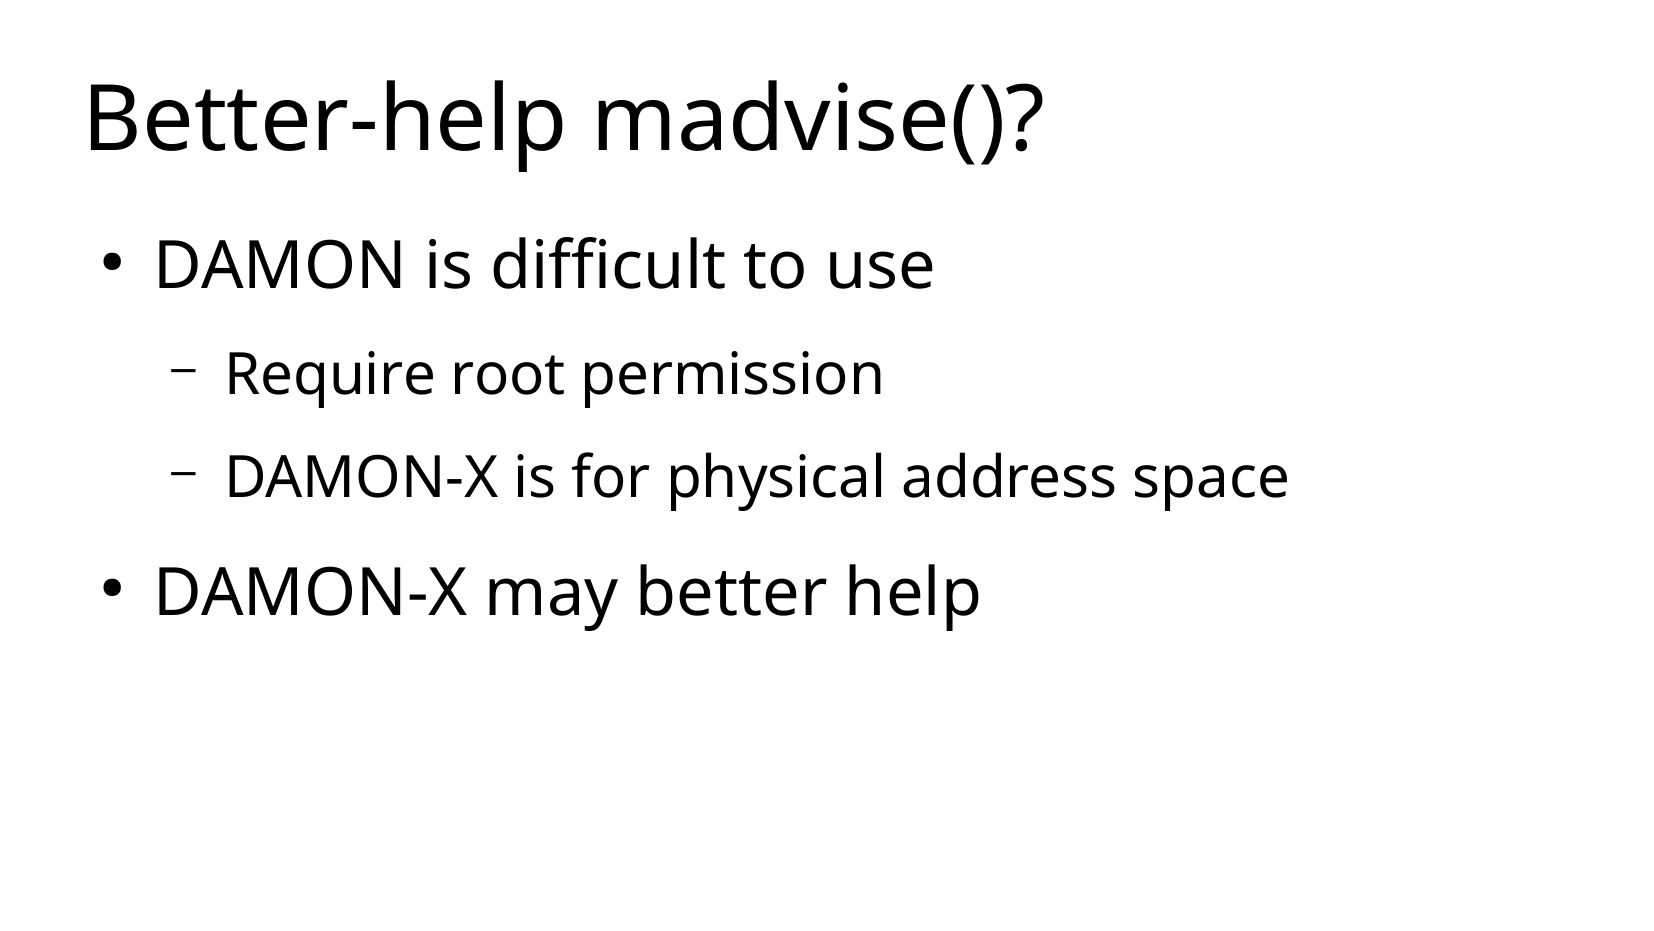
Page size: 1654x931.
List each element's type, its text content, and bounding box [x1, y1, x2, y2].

title Better-help madvise()? [82, 37, 1571, 193]
list DAMON is difficult to use Require root permission DAMON-X is for physical address space DAMON-X may better help [82, 217, 1571, 758]
